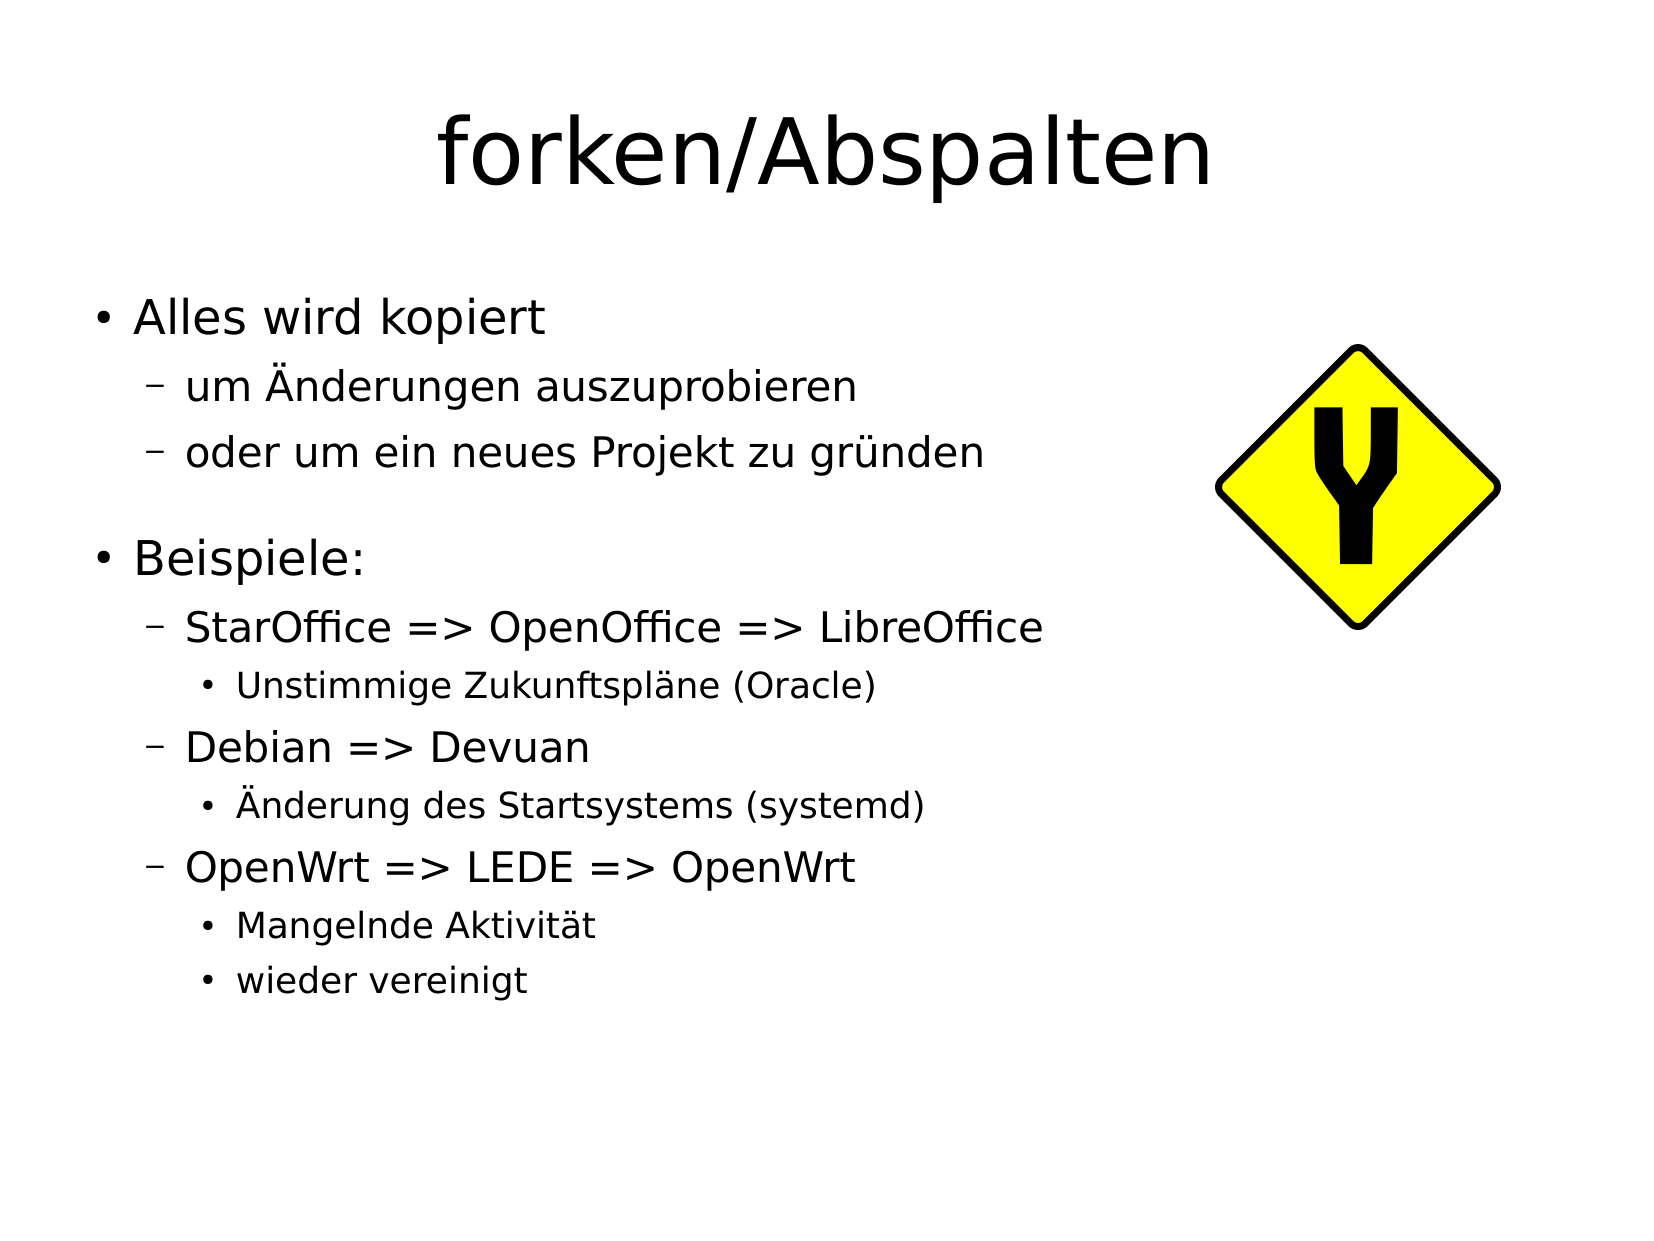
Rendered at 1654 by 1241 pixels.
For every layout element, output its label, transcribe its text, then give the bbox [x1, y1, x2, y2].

title forken/Abspalten [82, 49, 1571, 257]
picture [1215, 344, 1501, 631]
list Alles wird kopiert um Änderungen auszuprobieren oder um ein neues Projekt zu gründen Beispiele: StarOffice => OpenOffice => LibreOffice Unstimmige Zukunftspläne (Oracle) Debian => Devuan Änderung des Startsystems (systemd) OpenWrt => LEDE => OpenWrt Mangelnde Aktivität wieder vereinigt [82, 290, 1571, 1010]
